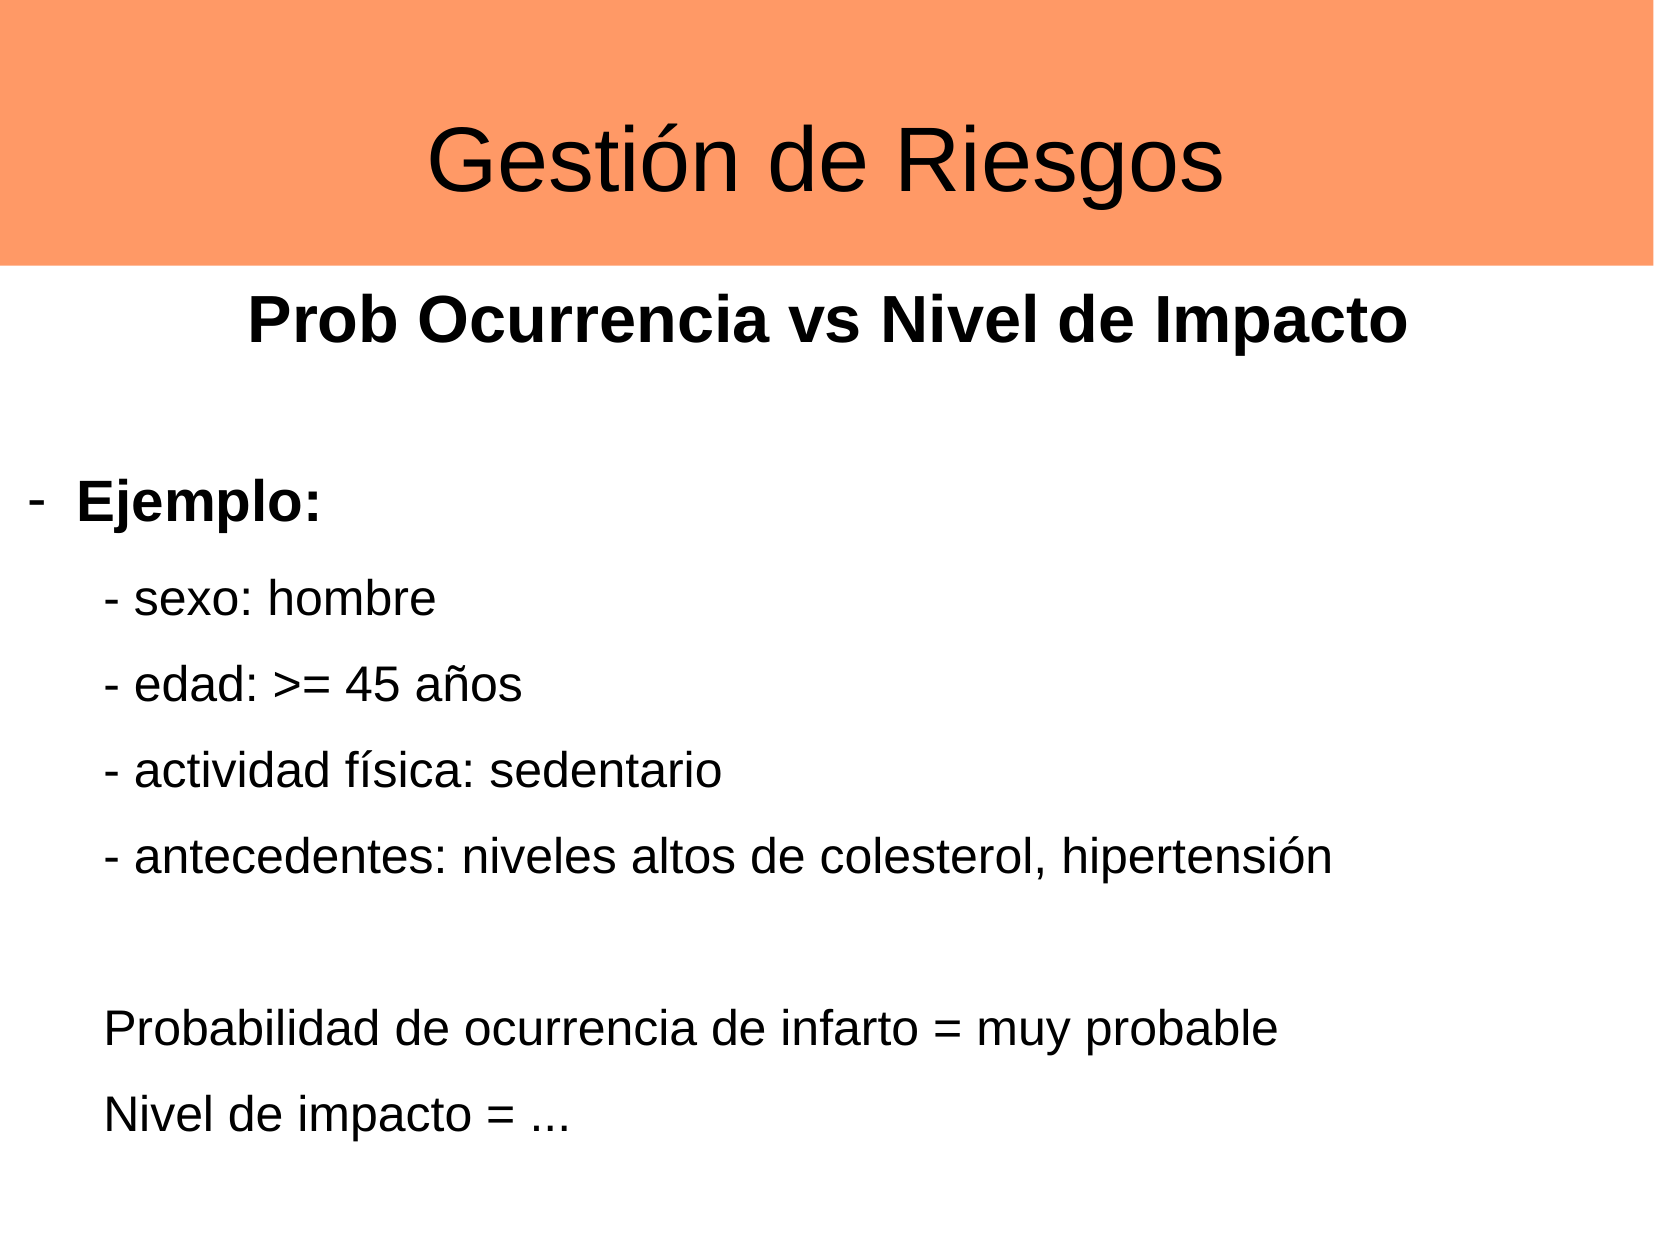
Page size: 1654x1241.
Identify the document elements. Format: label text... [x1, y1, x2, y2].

text_box Prob Ocurrencia vs Nivel de Impacto Ejemplo: - sexo: hombre - edad: >= 45 años - actividad física: sedentario - antecedentes: niveles altos de colesterol, hipertensión Probabilidad de ocurrencia de infarto = muy probable Nivel de impacto = ... [23, 289, 1630, 1241]
text_box Gestión de Riesgos [82, 49, 1571, 257]
text_box [0, 0, 1654, 266]
